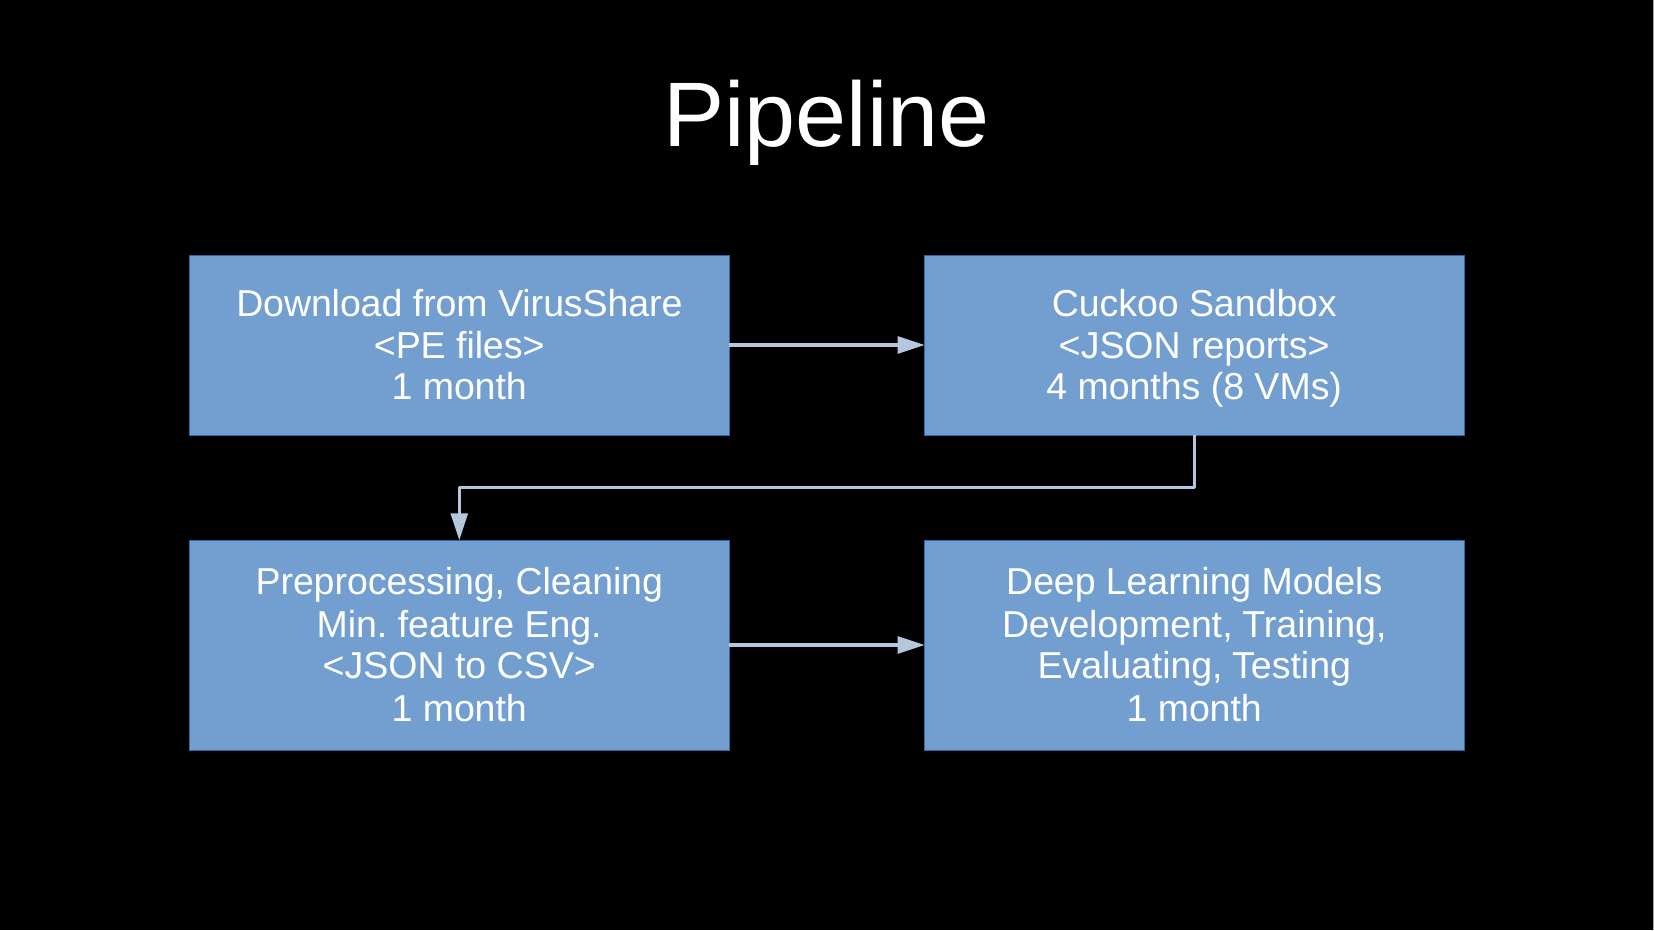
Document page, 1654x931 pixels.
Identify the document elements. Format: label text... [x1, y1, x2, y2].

text_box Download from VirusShare <PE files> 1 month [189, 255, 730, 436]
text_box Preprocessing, Cleaning Min. feature Eng. <JSON to CSV> 1 month [189, 540, 730, 751]
title Pipeline [82, 37, 1571, 193]
text_box Deep Learning Models Development, Training, Evaluating, Testing 1 month [924, 540, 1465, 751]
text_box Cuckoo Sandbox <JSON reports> 4 months (8 VMs) [924, 255, 1465, 436]
